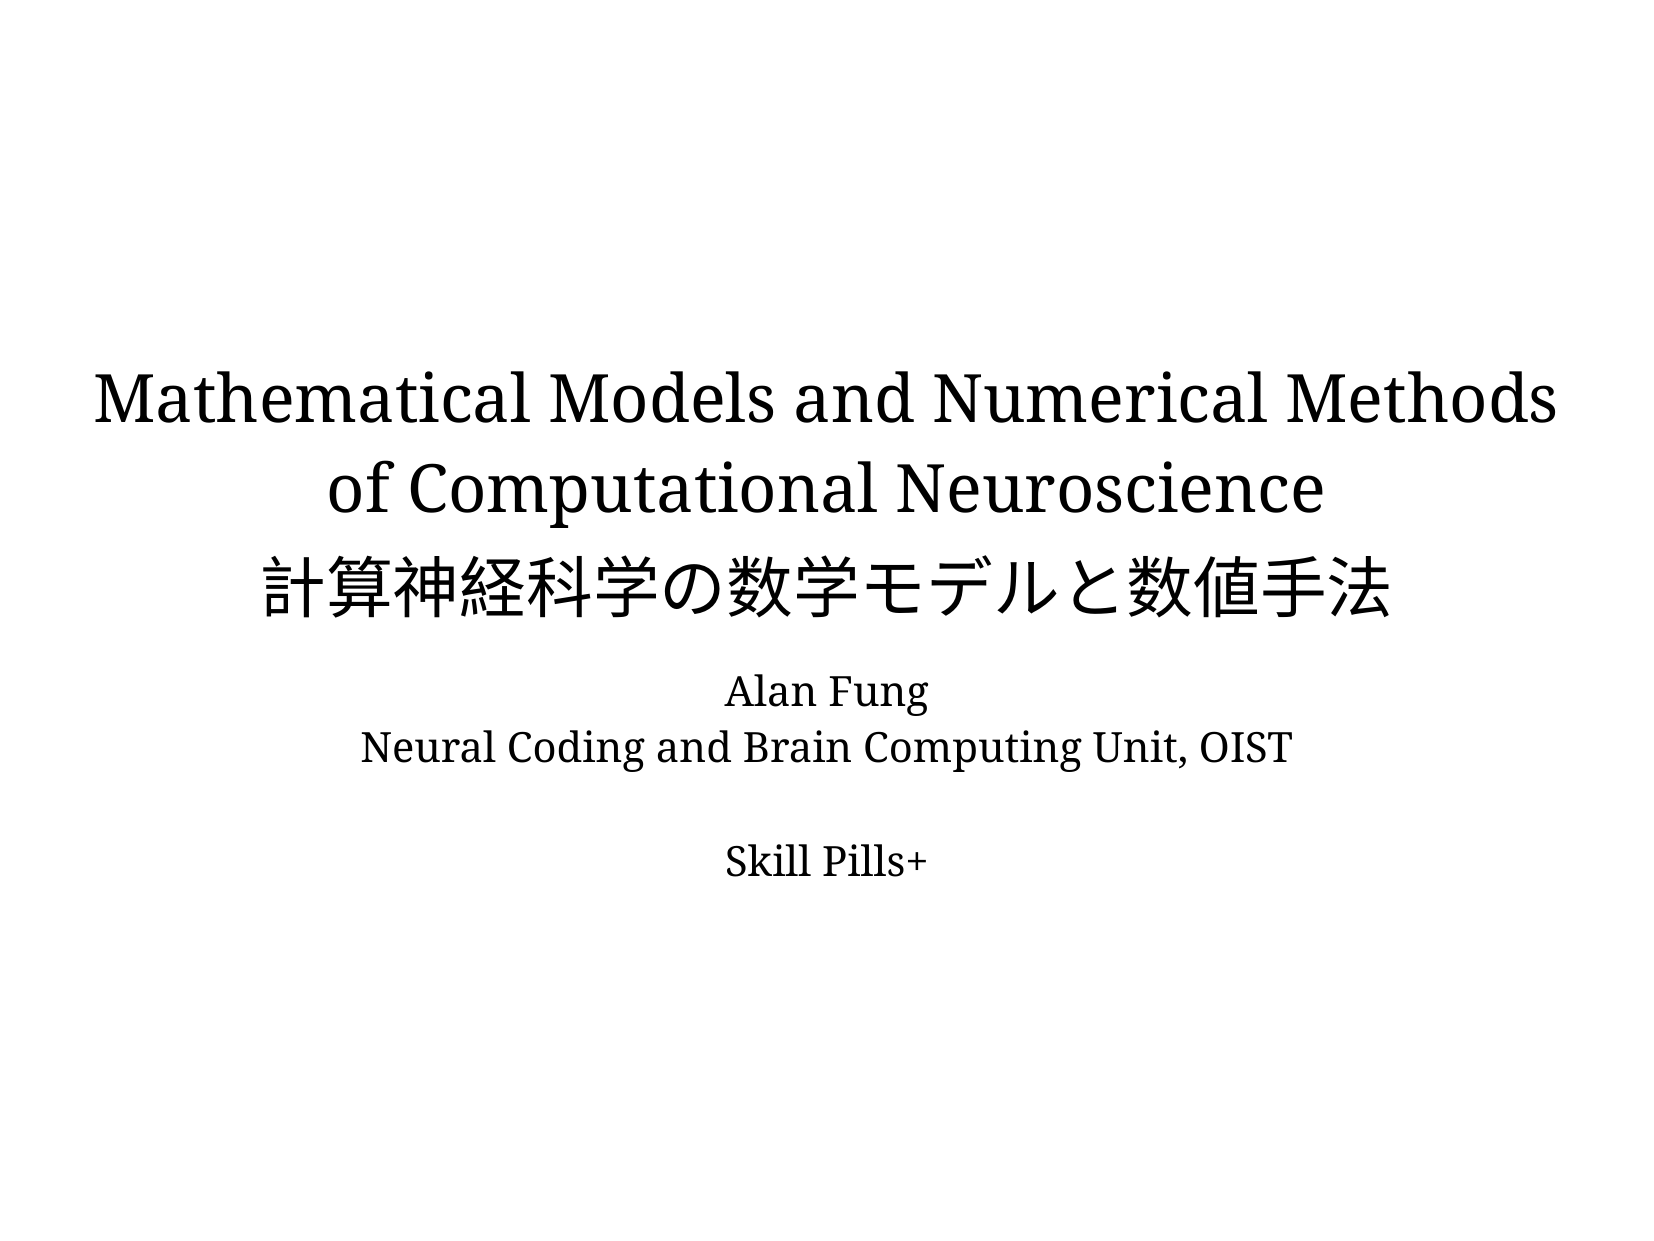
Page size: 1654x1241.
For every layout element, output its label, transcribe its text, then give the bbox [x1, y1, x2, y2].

subtitle Mathematical Models and Numerical Methods of Computational Neuroscience 計算神経科学の数学モデルと数値手法 Alan Fung Neural Coding and Brain Computing Unit, OIST Skill Pills+ [82, 49, 1571, 1010]
